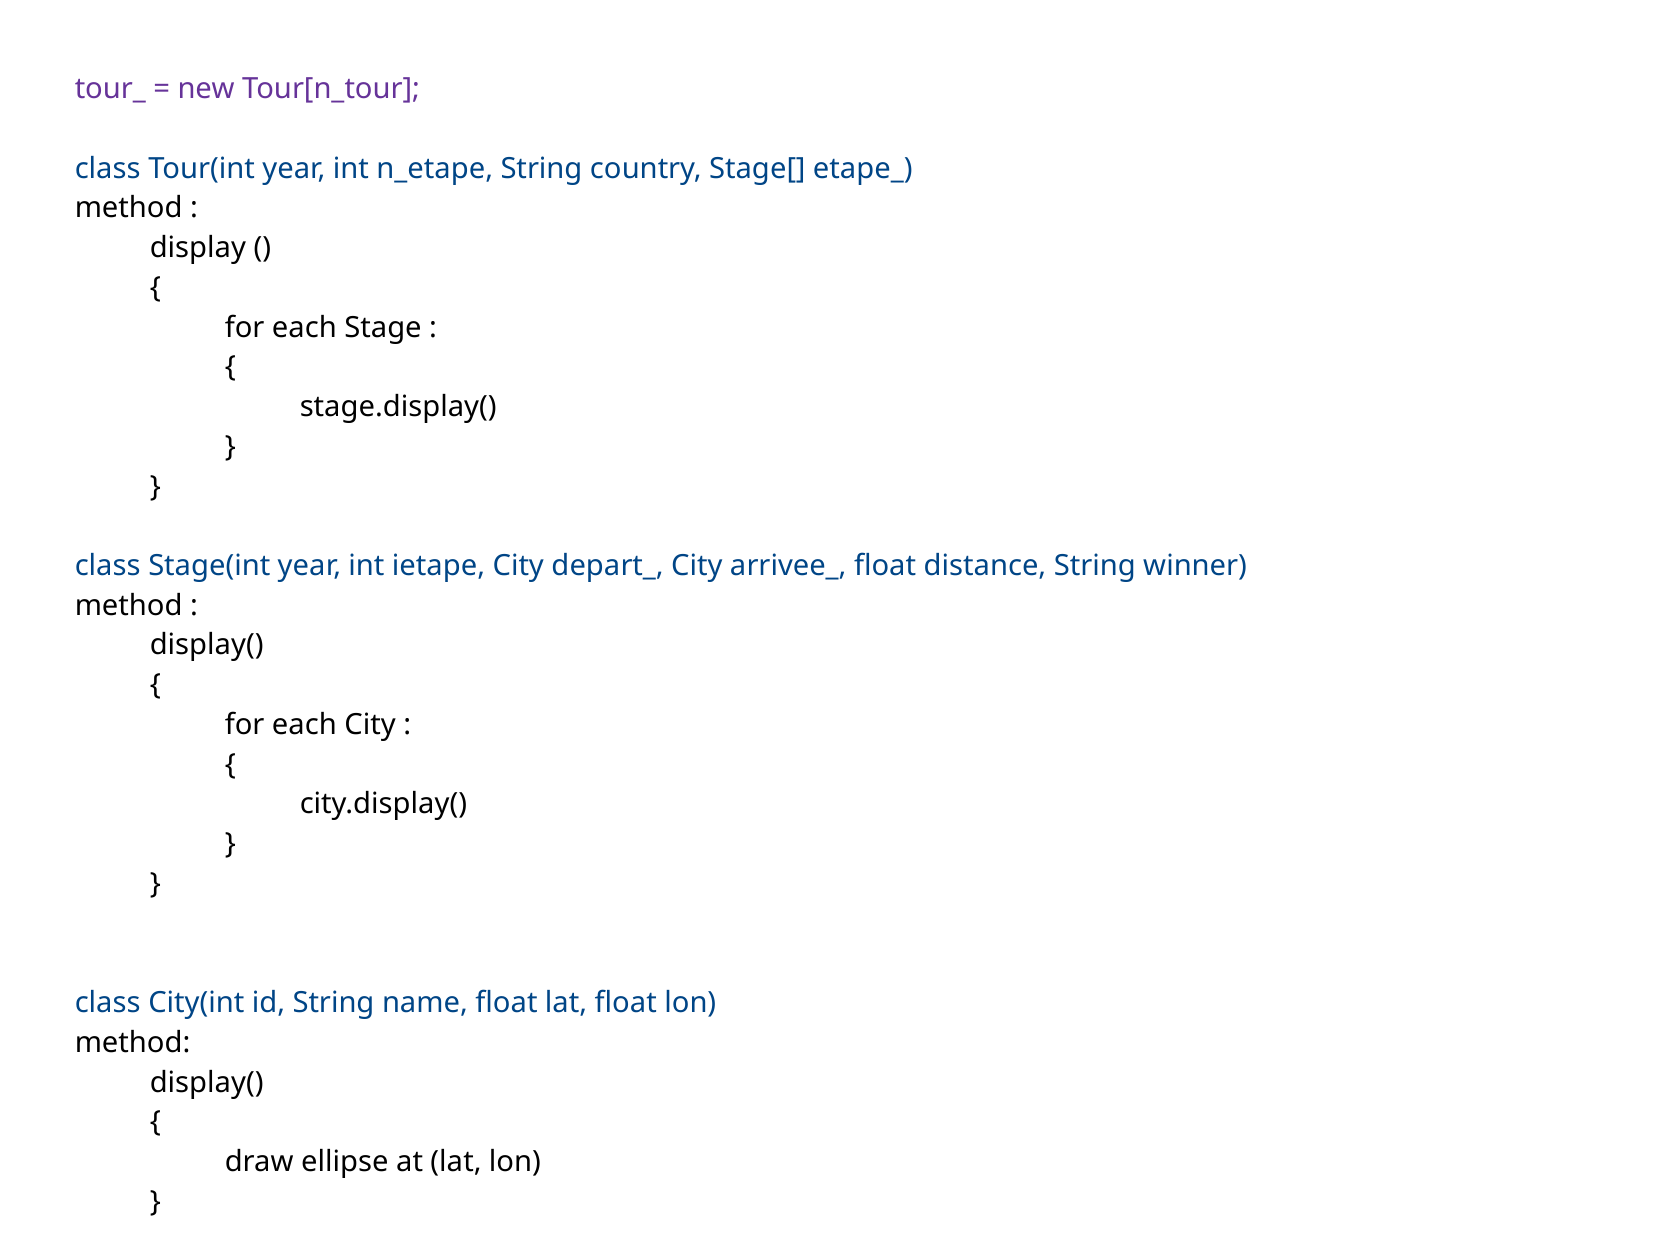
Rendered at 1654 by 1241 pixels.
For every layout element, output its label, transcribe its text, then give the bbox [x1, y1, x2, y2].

text_box tour_ = new Tour[n_tour]; class Tour(int year, int n_etape, String country, Stage[] etape_) method : display () { for each Stage : { stage.display() } } class Stage(int year, int ietape, City depart_, City arrivee_, float distance, String winner) method : display() { for each City : { city.display() } } class City(int id, String name, float lat, float lon) method: display() { draw ellipse at (lat, lon) } [60, 60, 1557, 1026]
